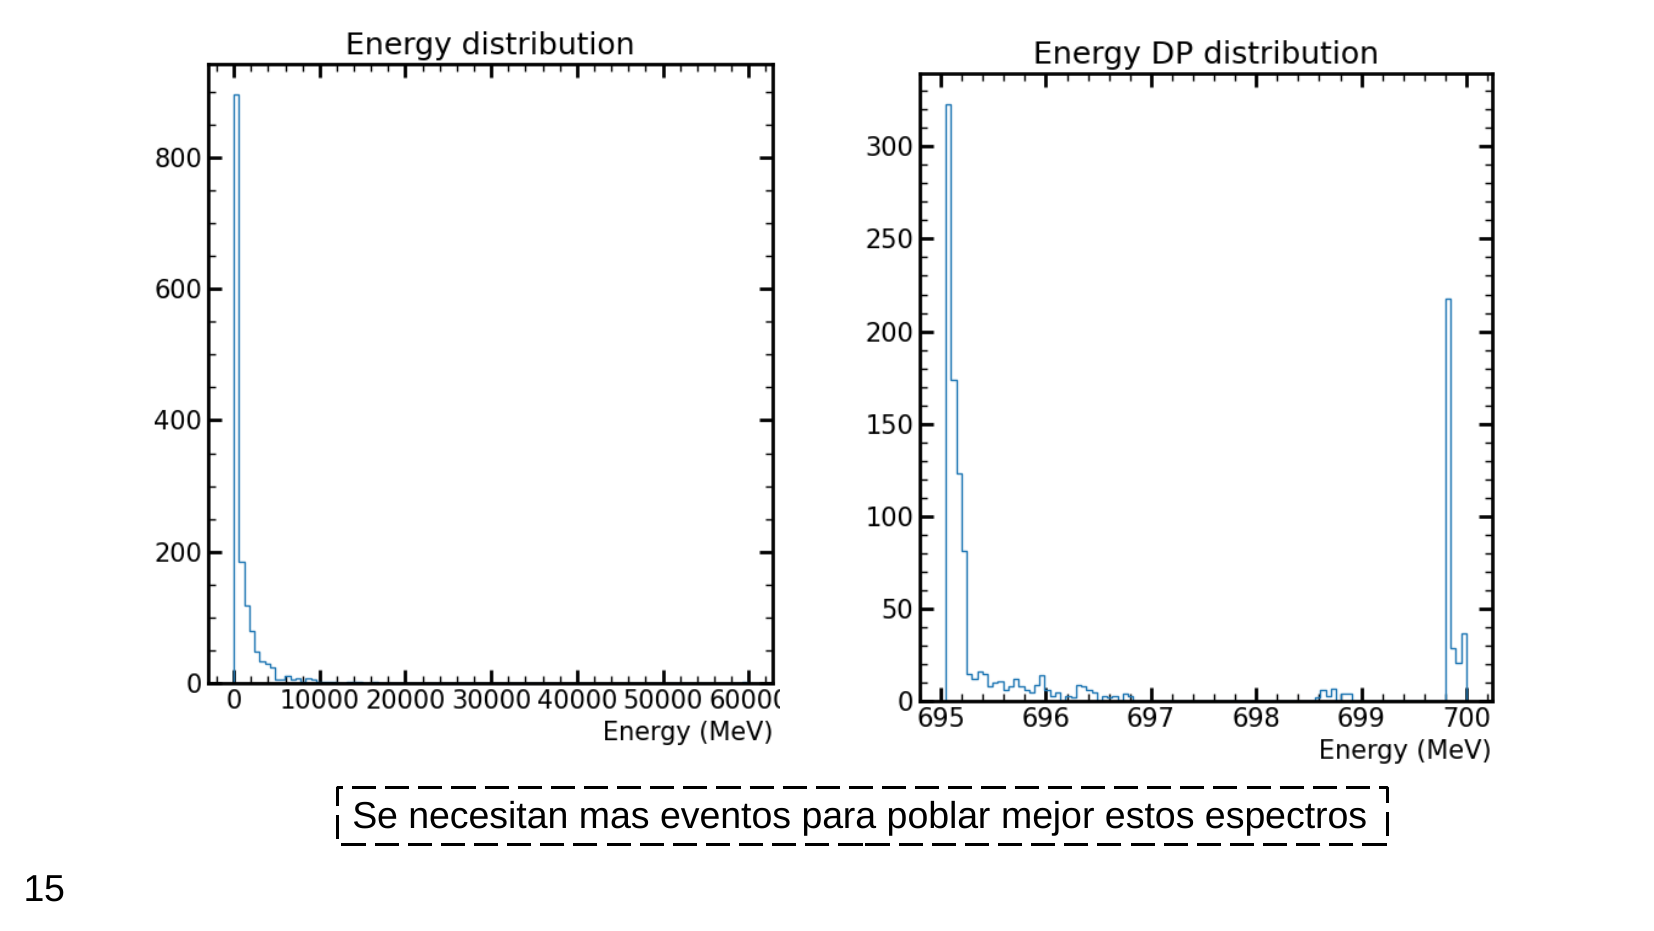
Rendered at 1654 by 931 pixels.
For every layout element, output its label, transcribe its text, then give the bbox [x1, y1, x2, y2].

picture [862, 28, 1501, 770]
picture [150, 18, 780, 751]
text_box <number> [8, 860, 638, 931]
text_box Se necesitan mas eventos para poblar mejor estos espectros [337, 787, 1388, 845]
